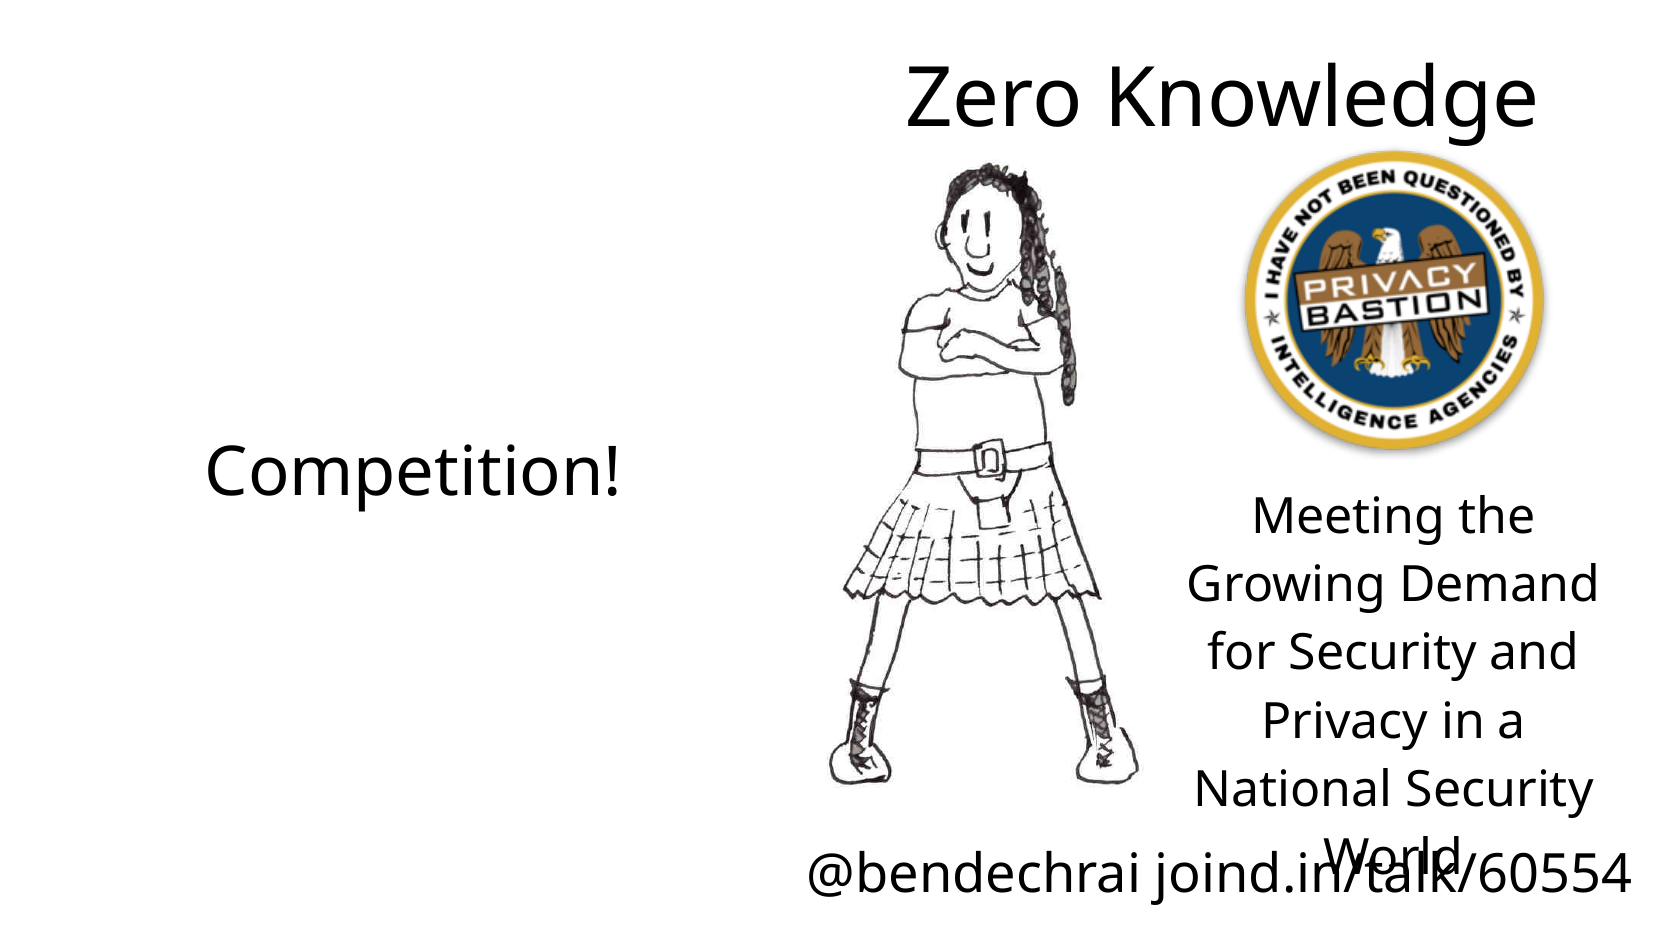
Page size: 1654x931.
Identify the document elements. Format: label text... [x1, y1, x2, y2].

text_box joind.in/talk/60554 [1127, 826, 1654, 927]
picture [814, 237, 1158, 792]
title Competition! [0, 391, 814, 547]
text_box Meeting the Growing Demand for Security and Privacy in a National Security World [1169, 472, 1619, 826]
text_box @bendechrai [791, 826, 1158, 915]
text_box Zero Knowledge [814, 30, 1630, 237]
picture [1235, 141, 1553, 459]
